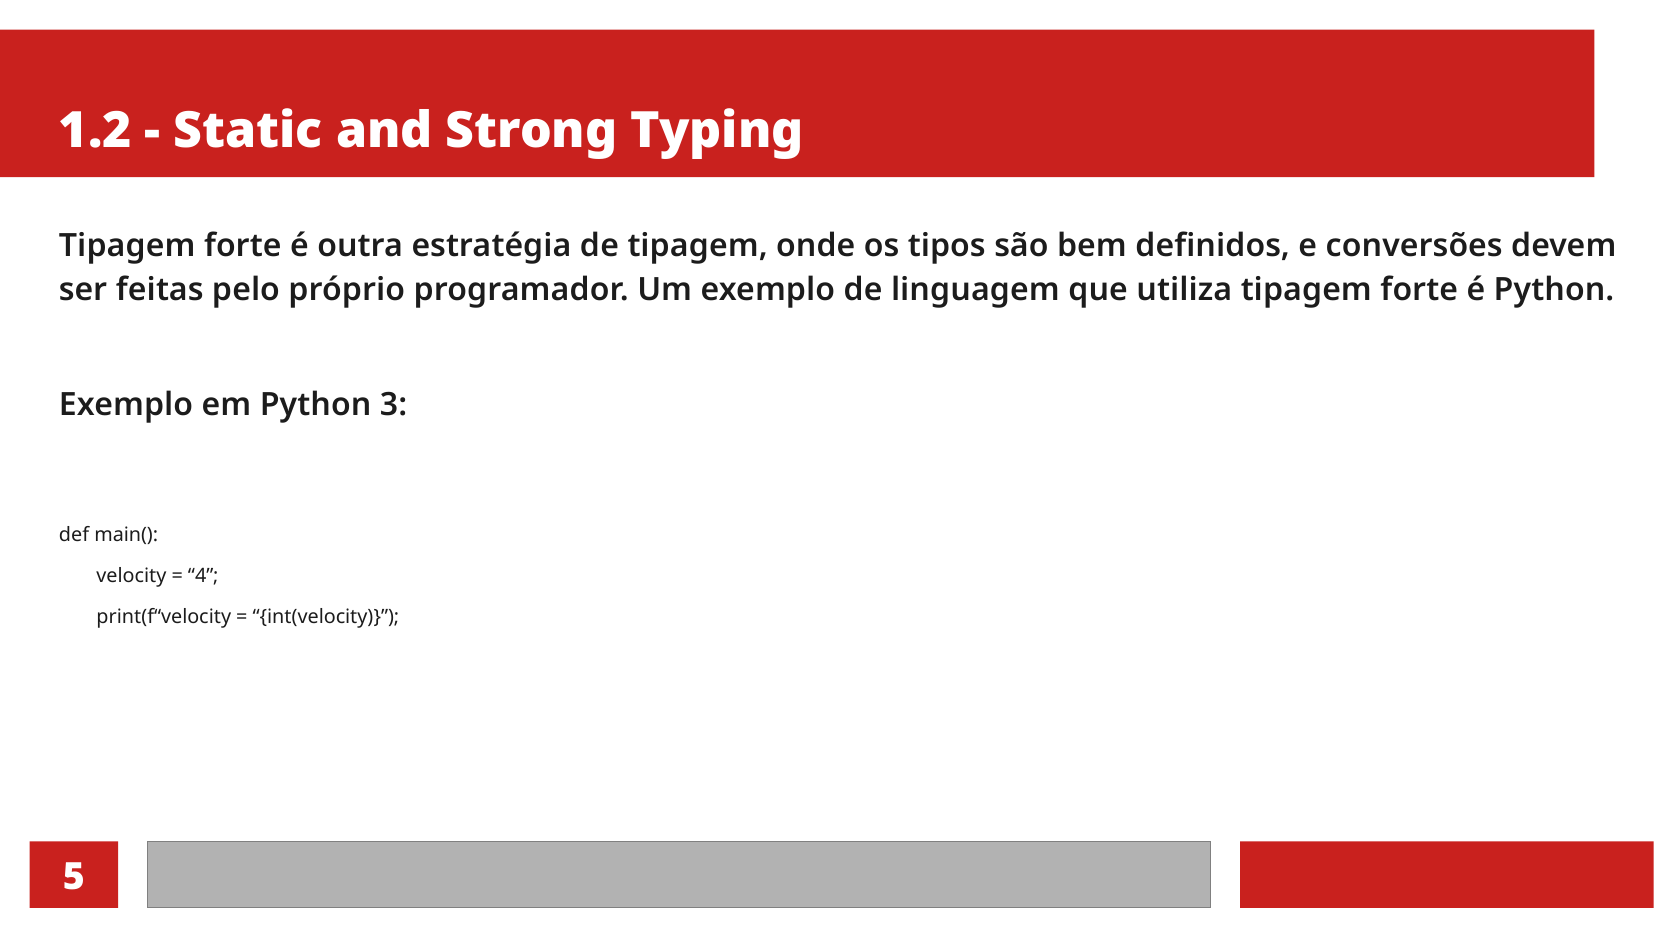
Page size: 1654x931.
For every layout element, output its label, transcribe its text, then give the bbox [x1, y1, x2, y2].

title 1.2 - Static and Strong Typing [59, 44, 1595, 163]
list Tipagem forte é outra estratégia de tipagem, onde os tipos são bem definidos, e conversões devem ser feitas pelo próprio programador. Um exemplo de linguagem que utiliza tipagem forte é Python. Exemplo em Python 3: def main(): velocity = “4”; print(f“velocity = “{int(velocity)}”); [59, 221, 1651, 638]
